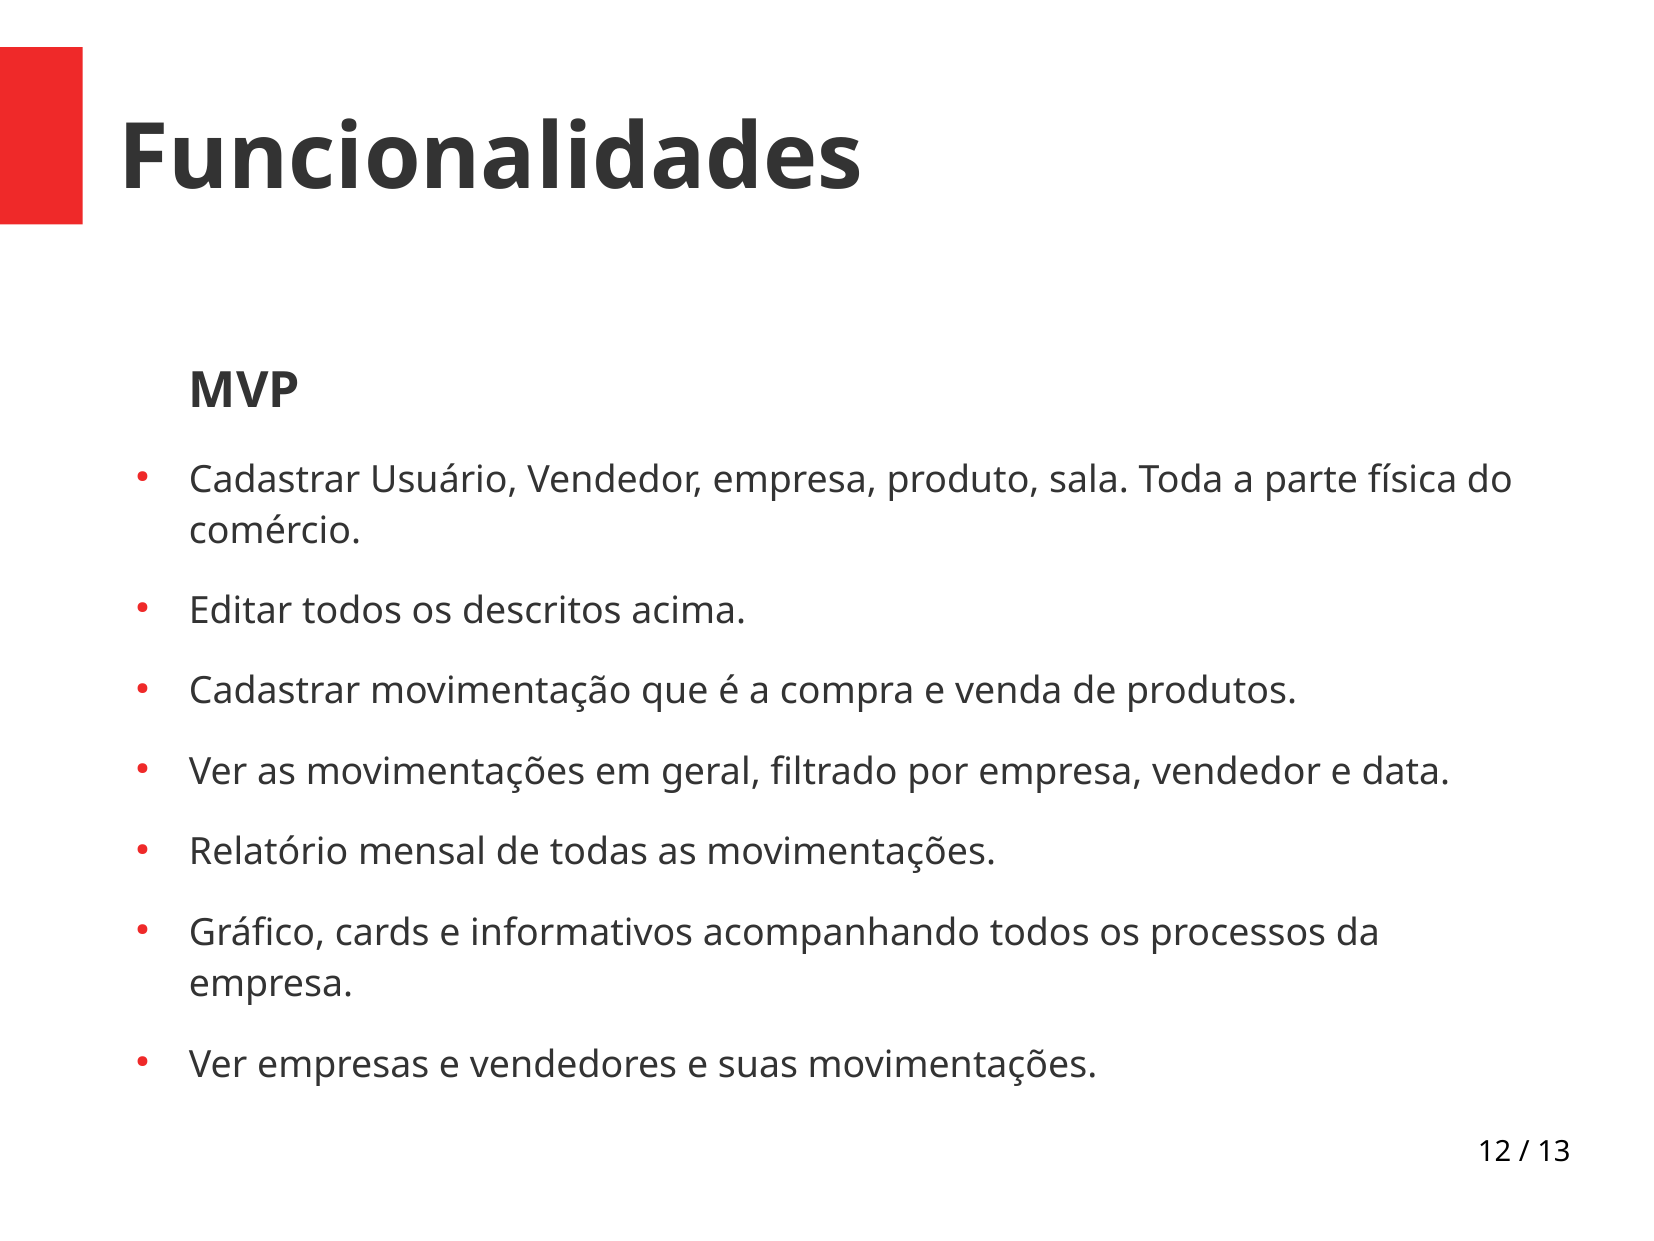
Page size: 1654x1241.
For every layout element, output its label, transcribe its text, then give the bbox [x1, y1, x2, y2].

title Funcionalidades [118, 49, 1571, 257]
list MVP Cadastrar Usuário, Vendedor, empresa, produto, sala. Toda a parte física do comércio. Editar todos os descritos acima. Cadastrar movimentação que é a compra e venda de produtos. Ver as movimentações em geral, filtrado por empresa, vendedor e data. Relatório mensal de todas as movimentações. Gráfico, cards e informativos acompanhando todos os processos da empresa. Ver empresas e vendedores e suas movimentações. [118, 354, 1536, 1074]
